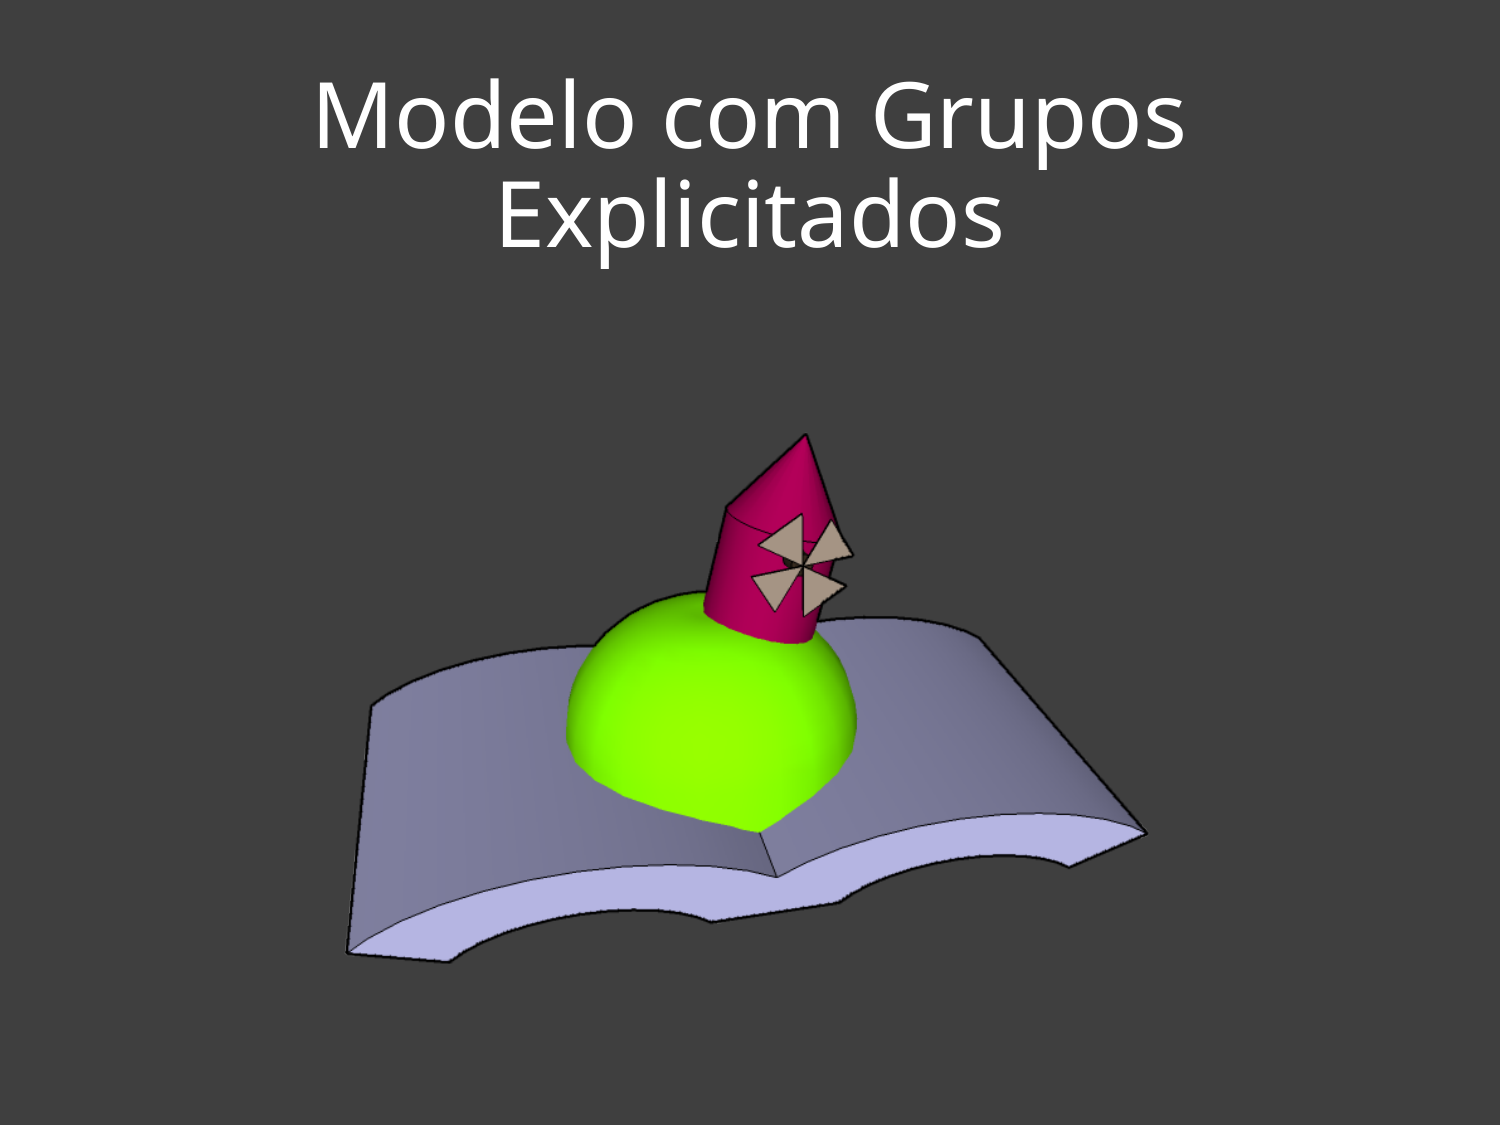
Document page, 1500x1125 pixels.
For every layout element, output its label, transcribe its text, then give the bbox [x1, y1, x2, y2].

picture [254, 299, 1246, 1014]
title Modelo com Grupos Explicitados [103, 59, 1397, 278]
